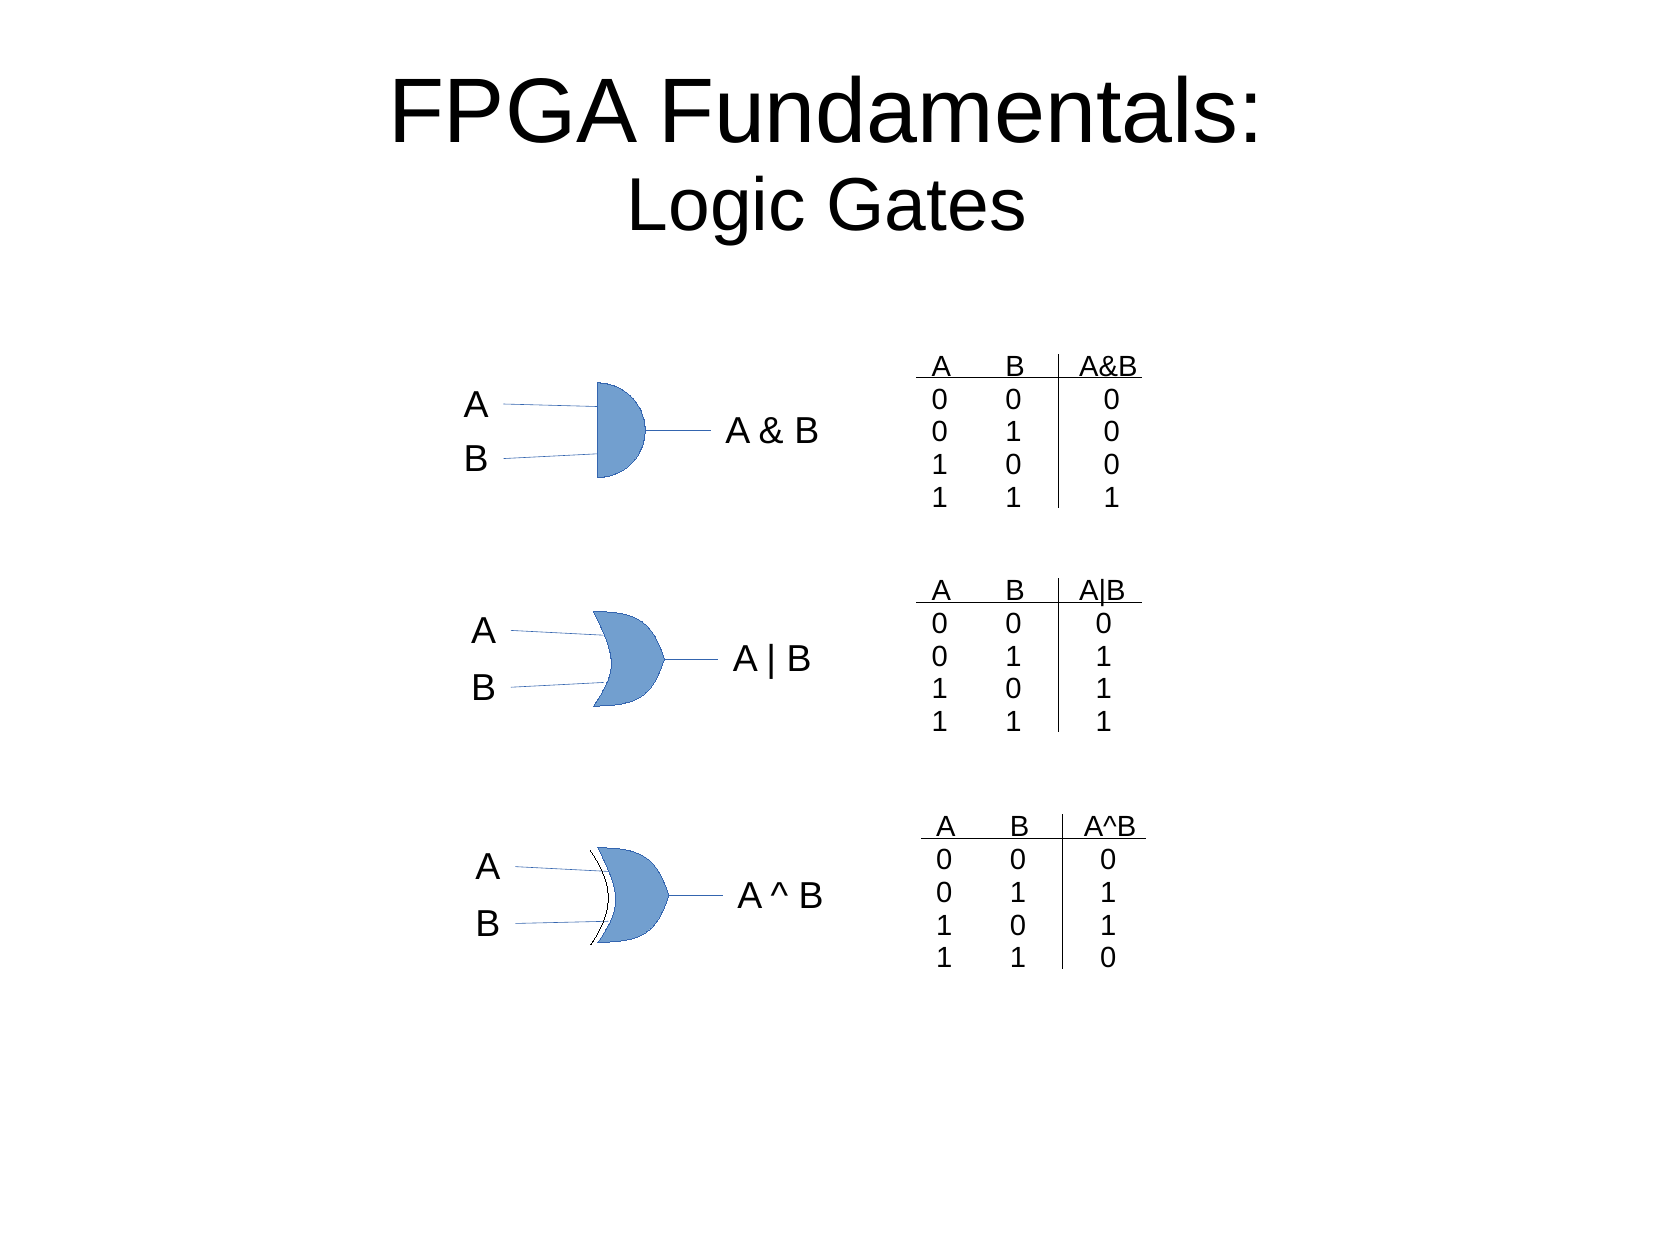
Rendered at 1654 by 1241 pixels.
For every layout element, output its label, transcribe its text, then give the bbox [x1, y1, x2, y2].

text_box B [456, 658, 511, 716]
title FPGA Fundamentals: Logic Gates [82, 49, 1571, 257]
text_box B [448, 430, 504, 487]
text_box A & B [710, 401, 835, 459]
text_box A | B [718, 630, 827, 688]
text_box A ^ B [722, 866, 839, 924]
text_box A [448, 375, 504, 430]
text_box [593, 611, 665, 707]
text_box A [460, 838, 516, 895]
text_box [597, 382, 646, 478]
text_box A B A|B 0 0 0 0 1 1 1 0 1 1 1 1 [916, 566, 1165, 746]
text_box [597, 847, 669, 943]
text_box A B A^B 0 0 0 0 1 1 1 0 1 1 1 0 [921, 802, 1170, 982]
text_box B [460, 895, 516, 952]
text_box A B A&B 0 0 0 0 1 0 1 0 0 1 1 1 [916, 342, 1165, 522]
text_box A [456, 602, 511, 658]
